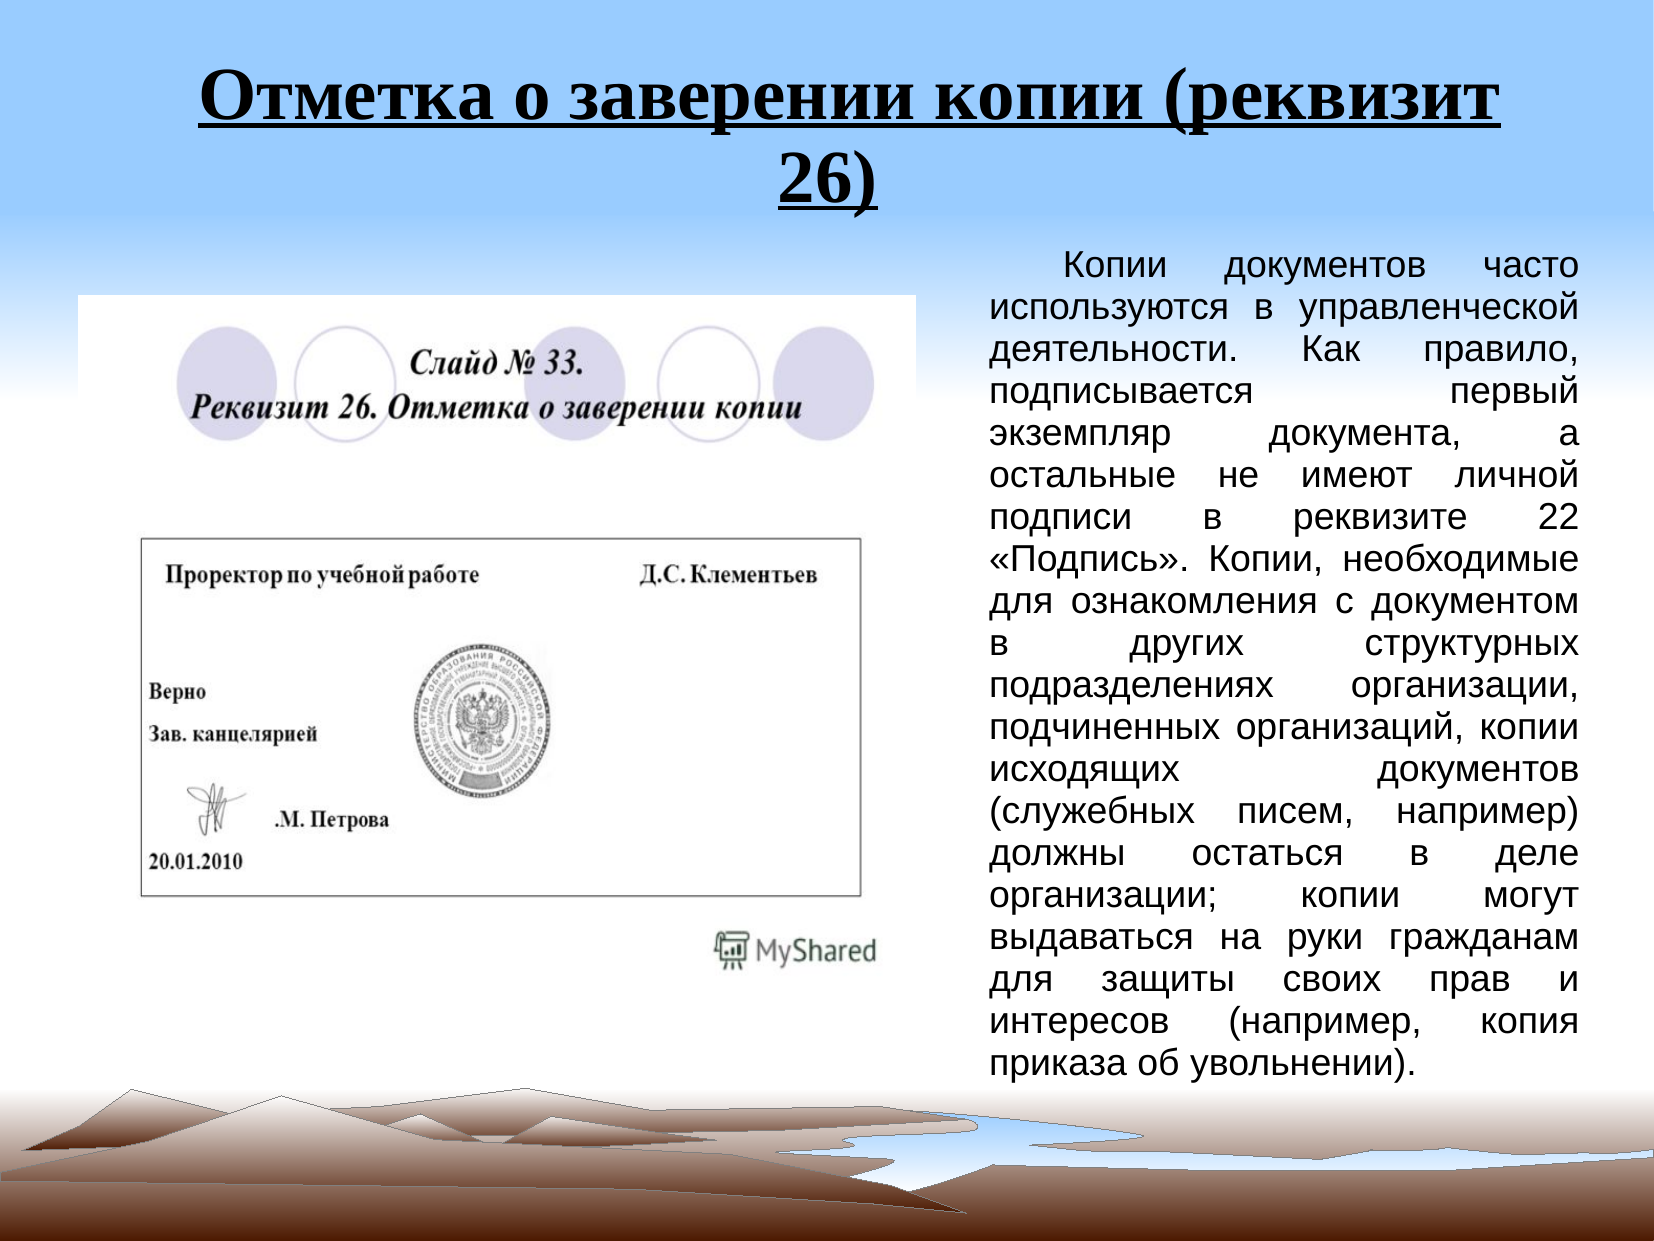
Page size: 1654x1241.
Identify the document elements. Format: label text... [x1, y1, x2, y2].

title Отметка о заверении копии (реквизит 26) [121, 41, 1534, 229]
text_box Копии документов часто используются в управленческой деятельности. Как правило, подписывается первый экземпляр документа, а остальные не имеют личной подписи в реквизите 22 «Подпись». Копии, необходимые для ознакомления с документом в других структурных подразделениях организации, подчиненных организаций, копии исходящих документов (служебных писем, например) должны остаться в деле организации; копии могут выдаваться на руки гражданам для защиты своих прав и интересов (например, копия приказа об увольнении). [974, 236, 1595, 1182]
picture [78, 295, 916, 1004]
